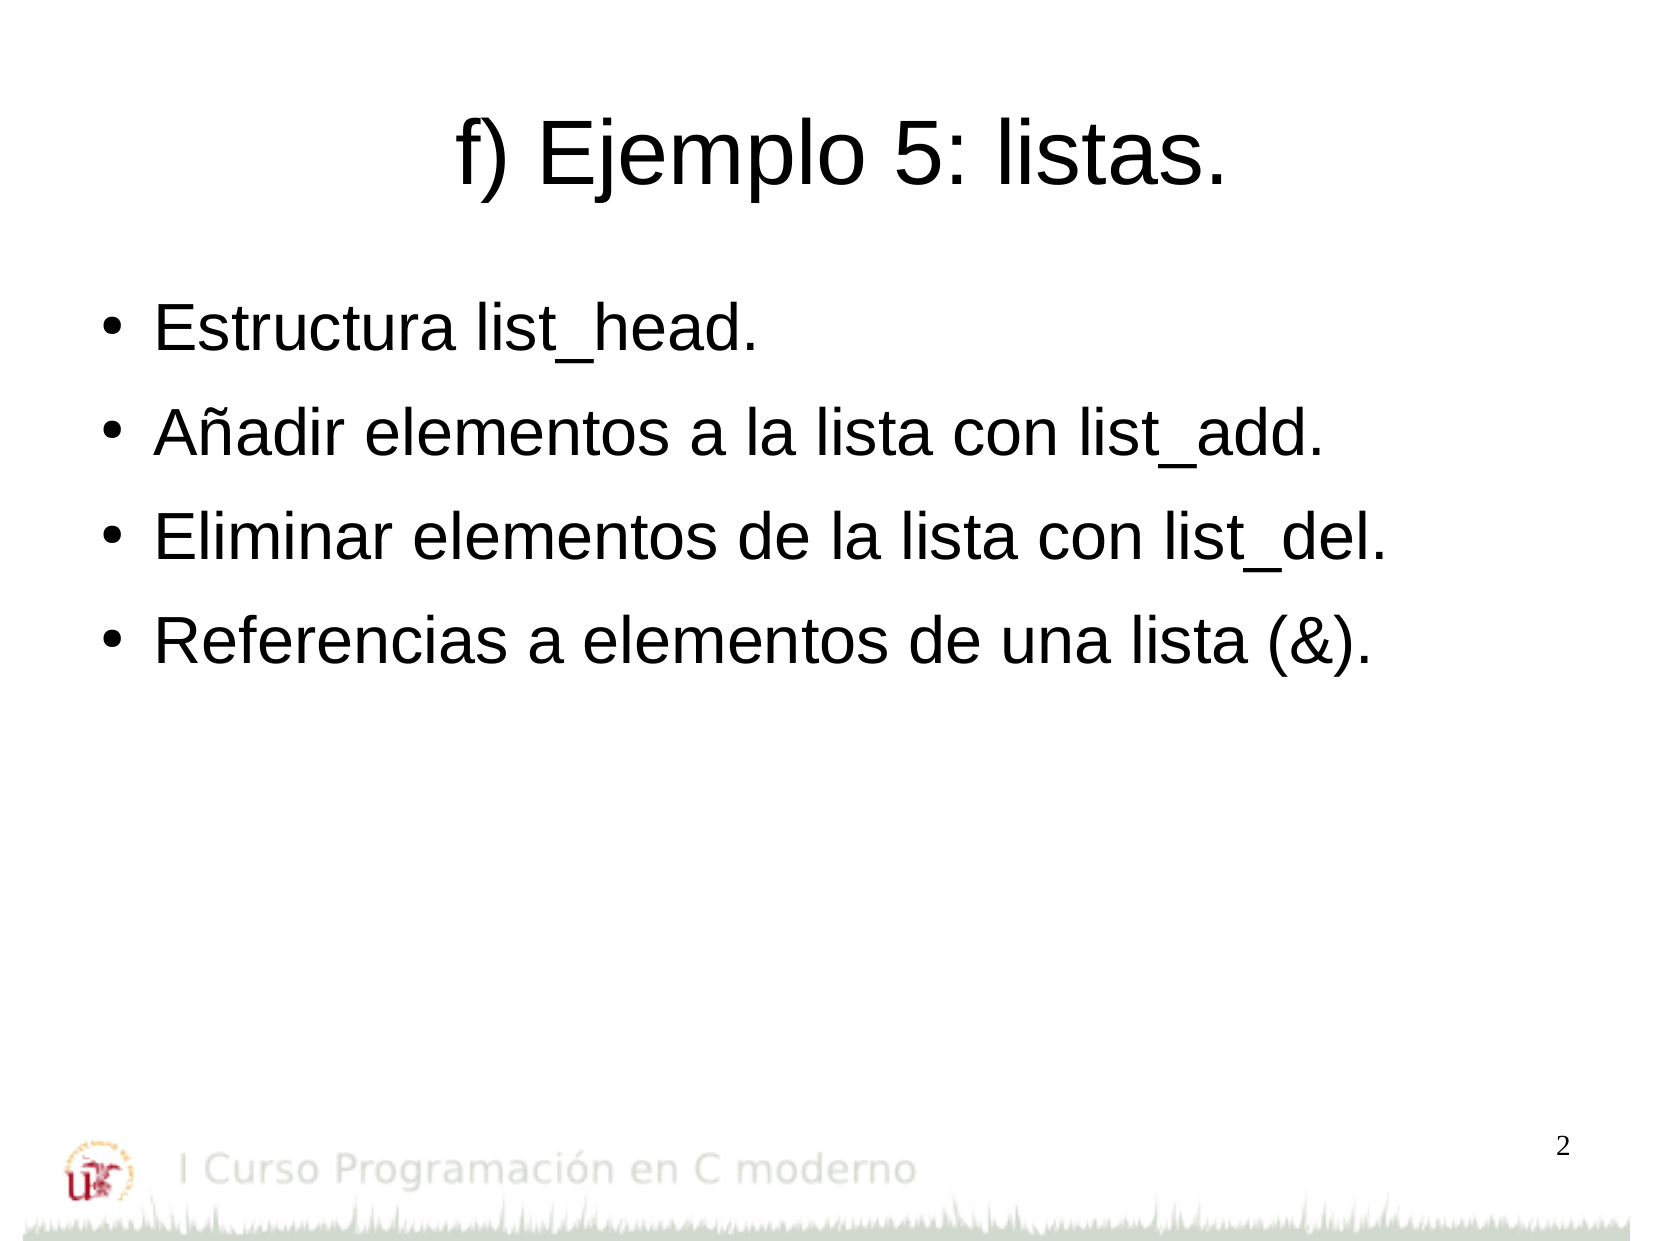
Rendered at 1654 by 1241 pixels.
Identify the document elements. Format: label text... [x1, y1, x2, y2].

picture [23, 1136, 1630, 1241]
title f) Ejemplo 5: listas. [82, 49, 1571, 257]
list Estructura list_head. Añadir elementos a la lista con list_add. Eliminar elementos de la lista con list_del. Referencias a elementos de una lista (&). [82, 290, 1538, 1010]
